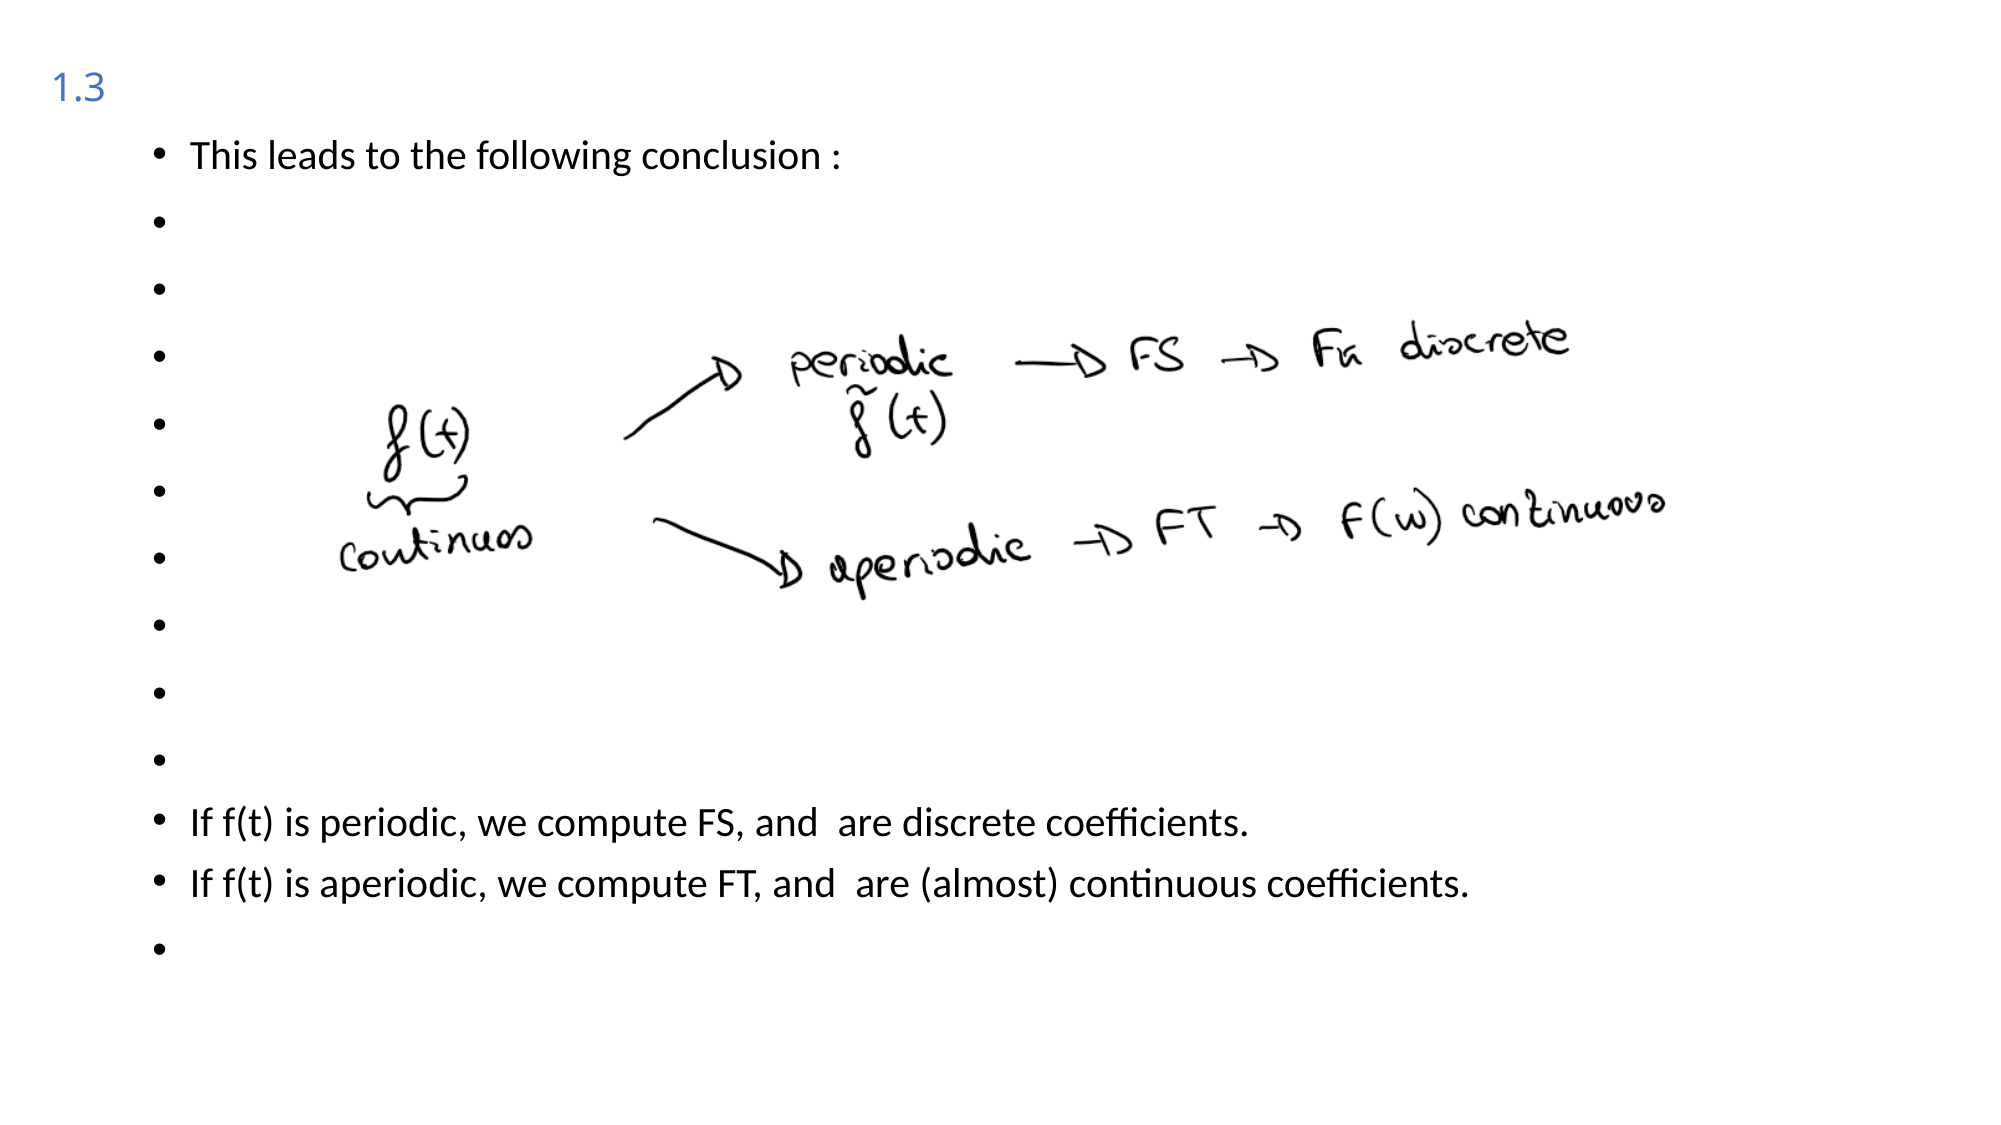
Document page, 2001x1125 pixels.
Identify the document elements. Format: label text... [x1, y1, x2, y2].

list This leads to the following conclusion : If f(t) is periodic, we compute FS, and are discrete coefficients. If f(t) is aperiodic, we compute FT, and are (almost) continuous coefficients. [137, 130, 1863, 923]
text_box 1.3 [35, 46, 129, 131]
picture [315, 297, 1685, 610]
